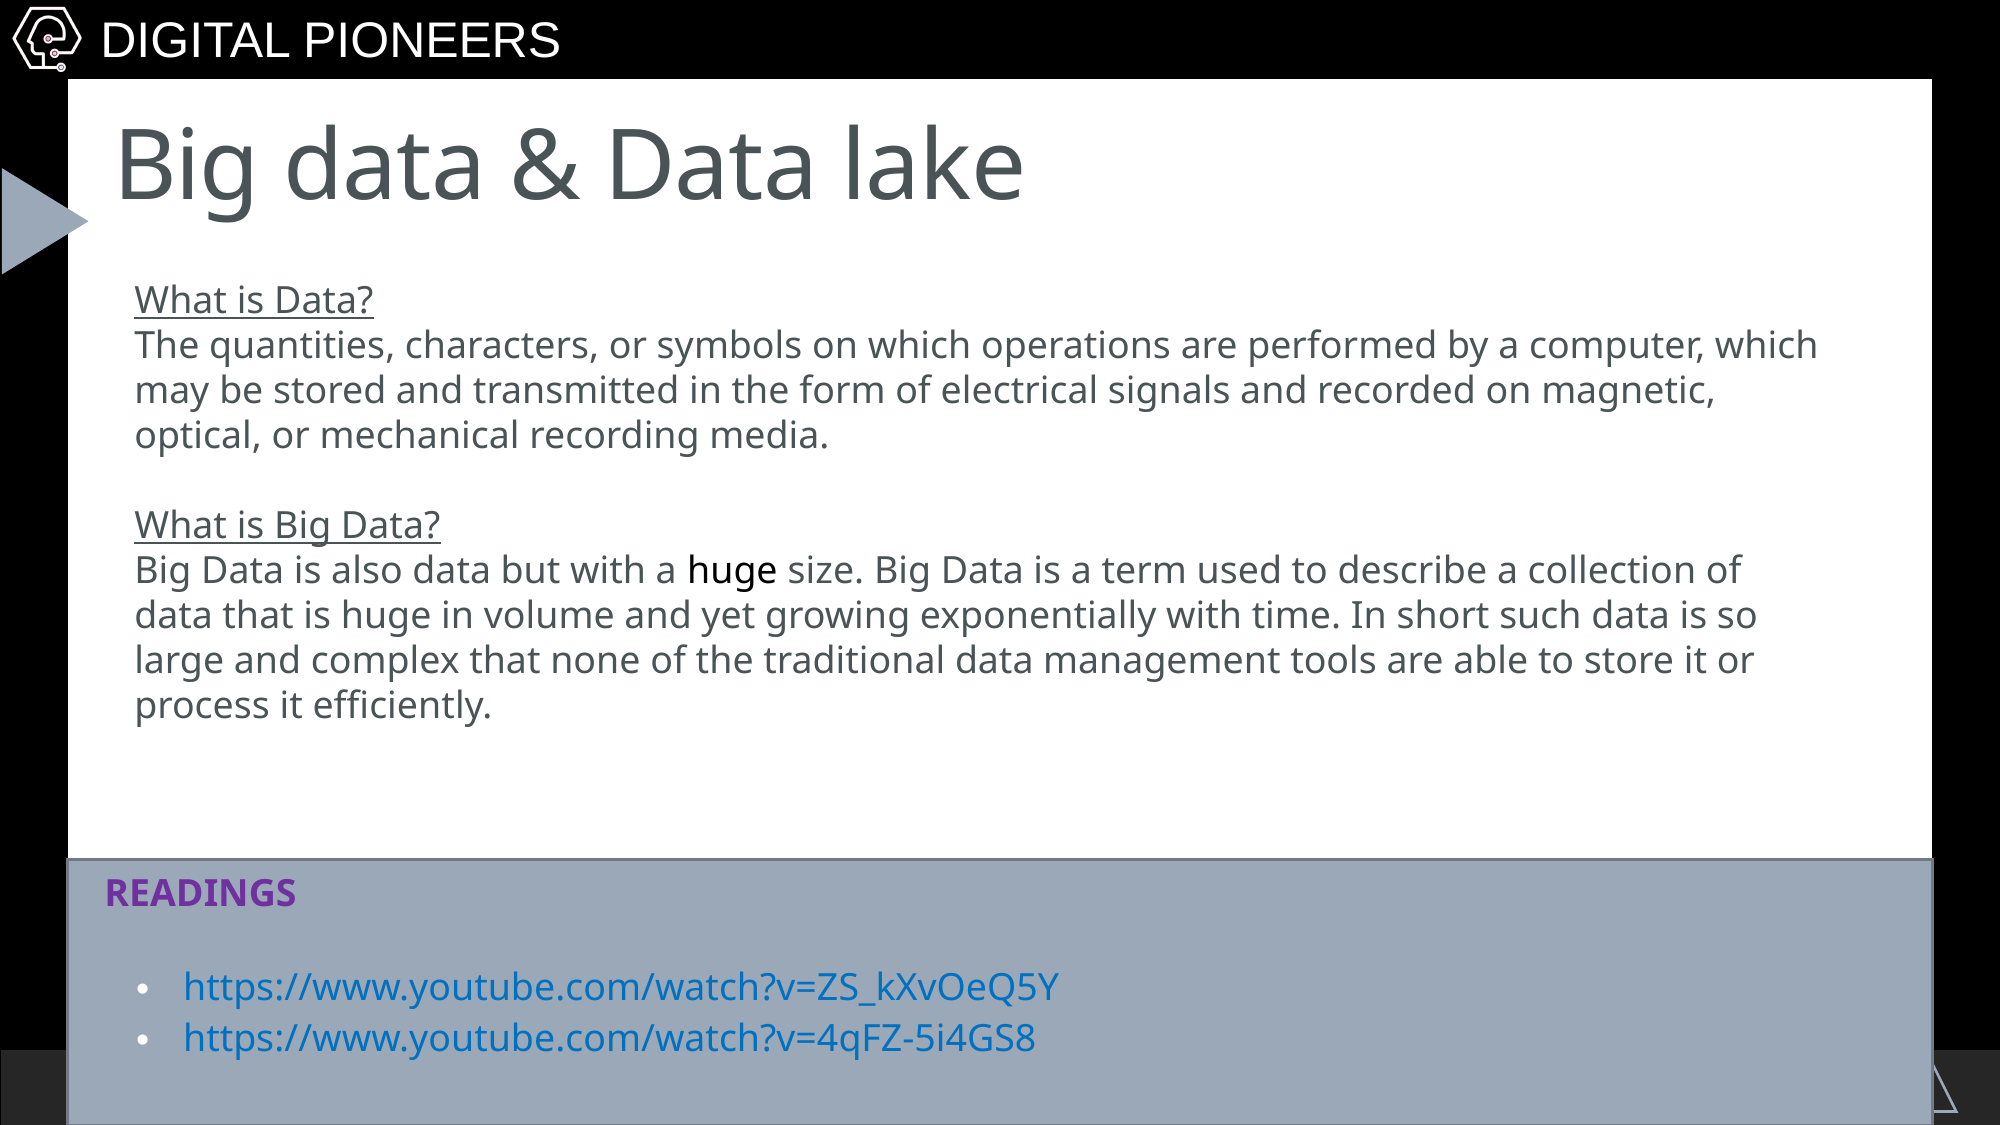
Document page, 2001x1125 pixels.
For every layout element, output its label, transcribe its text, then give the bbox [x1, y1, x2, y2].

picture [7, 5, 85, 73]
title Big data & Data lake [98, 93, 1813, 243]
text_box DIGITAL PIONEERS [85, 0, 596, 76]
text_box What is Data? The quantities, characters, or symbols on which operations are performed by a computer, which may be stored and transmitted in the form of electrical signals and recorded on magnetic, optical, or mechanical recording media. What is Big Data? Big Data is also data but with a huge size. Big Data is a term used to describe a collection of data that is huge in volume and yet growing exponentially with time. In short such data is so large and complex that none of the traditional data management tools are able to store it or process it efficiently. [119, 268, 1842, 693]
text_box https://www.youtube.com/watch?v=ZS_kXvOeQ5Y https://www.youtube.com/watch?v=4qFZ-5i4GS8 [121, 955, 1268, 1107]
text_box READINGS [89, 861, 326, 922]
text_box [68, 860, 1933, 1125]
